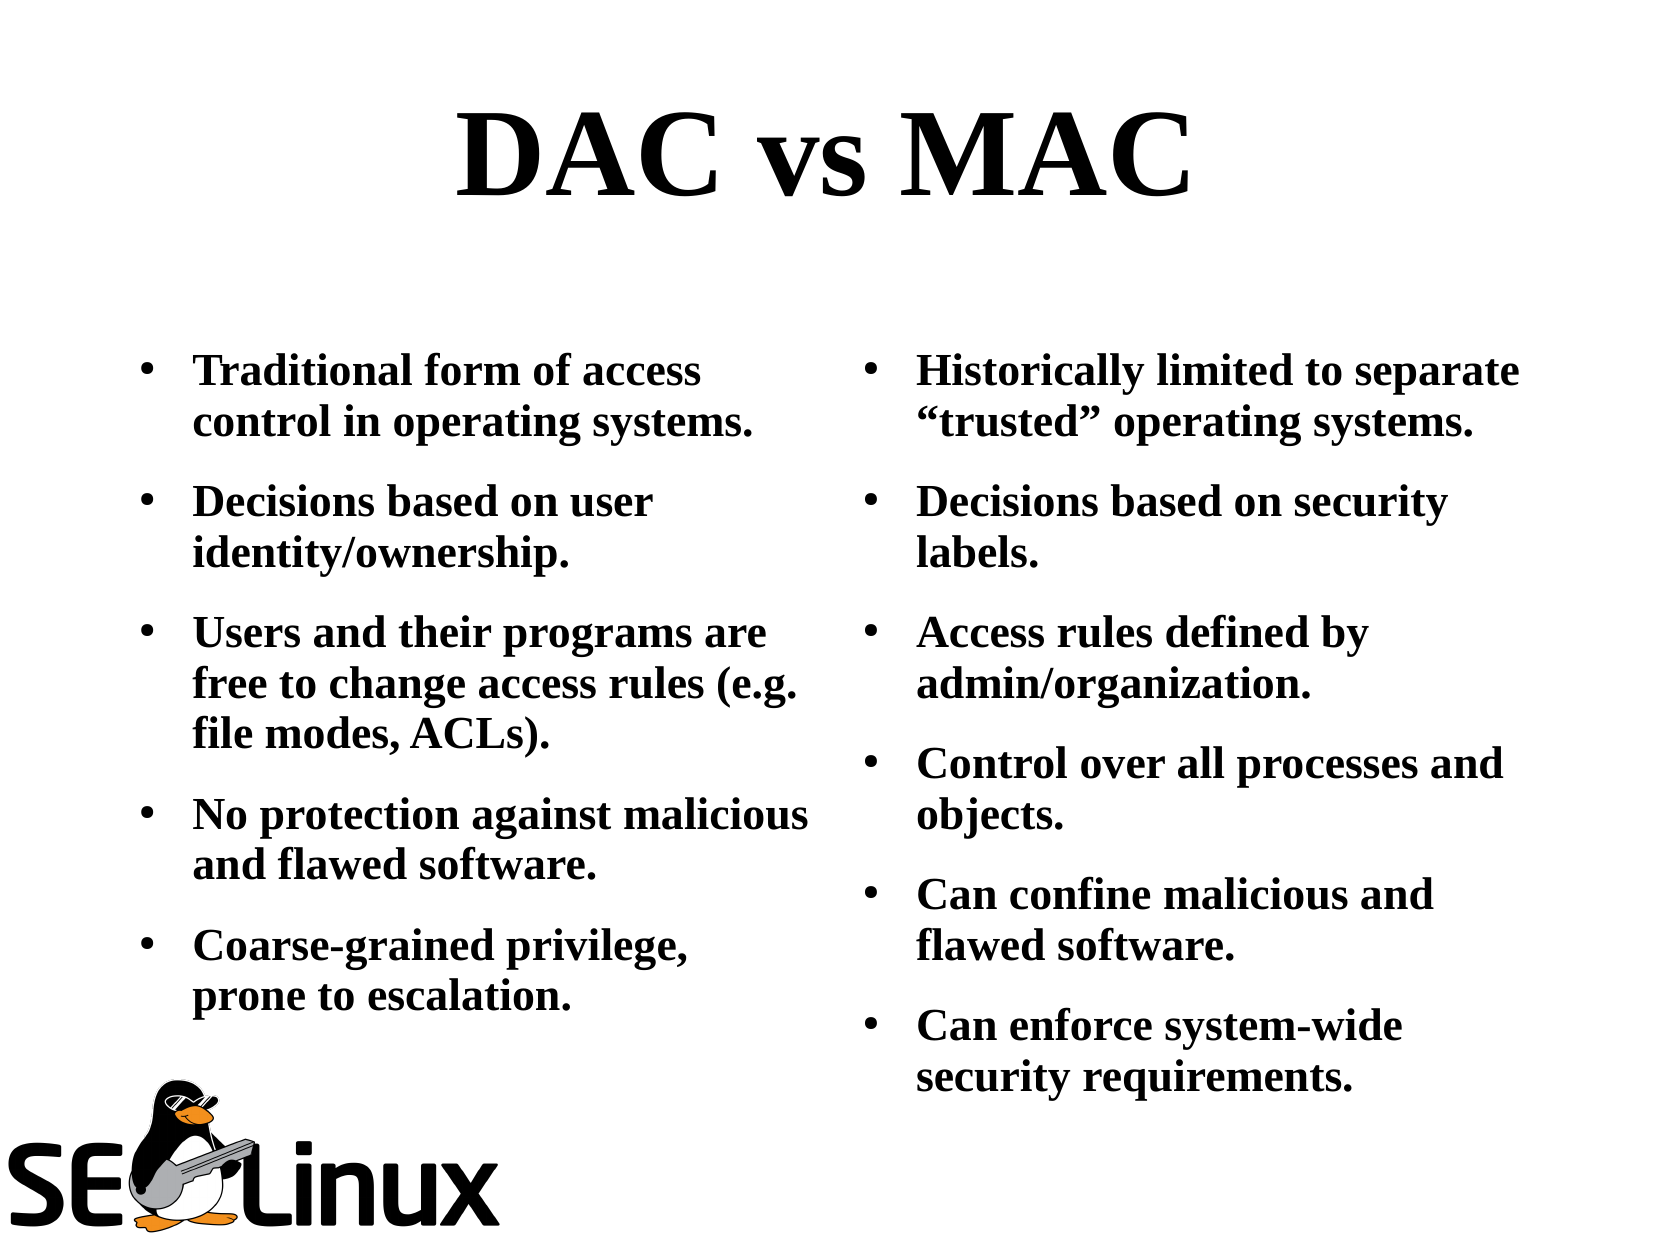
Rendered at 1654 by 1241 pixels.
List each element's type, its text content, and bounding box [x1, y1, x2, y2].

list Traditional form of access control in operating systems. Decisions based on user identity/ownership. Users and their programs are free to change access rules (e.g. file modes, ACLs). No protection against malicious and flawed software. Coarse-grained privilege, prone to escalation. [121, 344, 811, 1164]
list Historically limited to separate “trusted” operating systems. Decisions based on security labels. Access rules defined by admin/organization. Control over all processes and objects. Can confine malicious and flawed software. Can enforce system-wide security requirements. [845, 344, 1535, 1164]
title DAC vs MAC [82, 49, 1571, 257]
picture [0, 919, 526, 1241]
